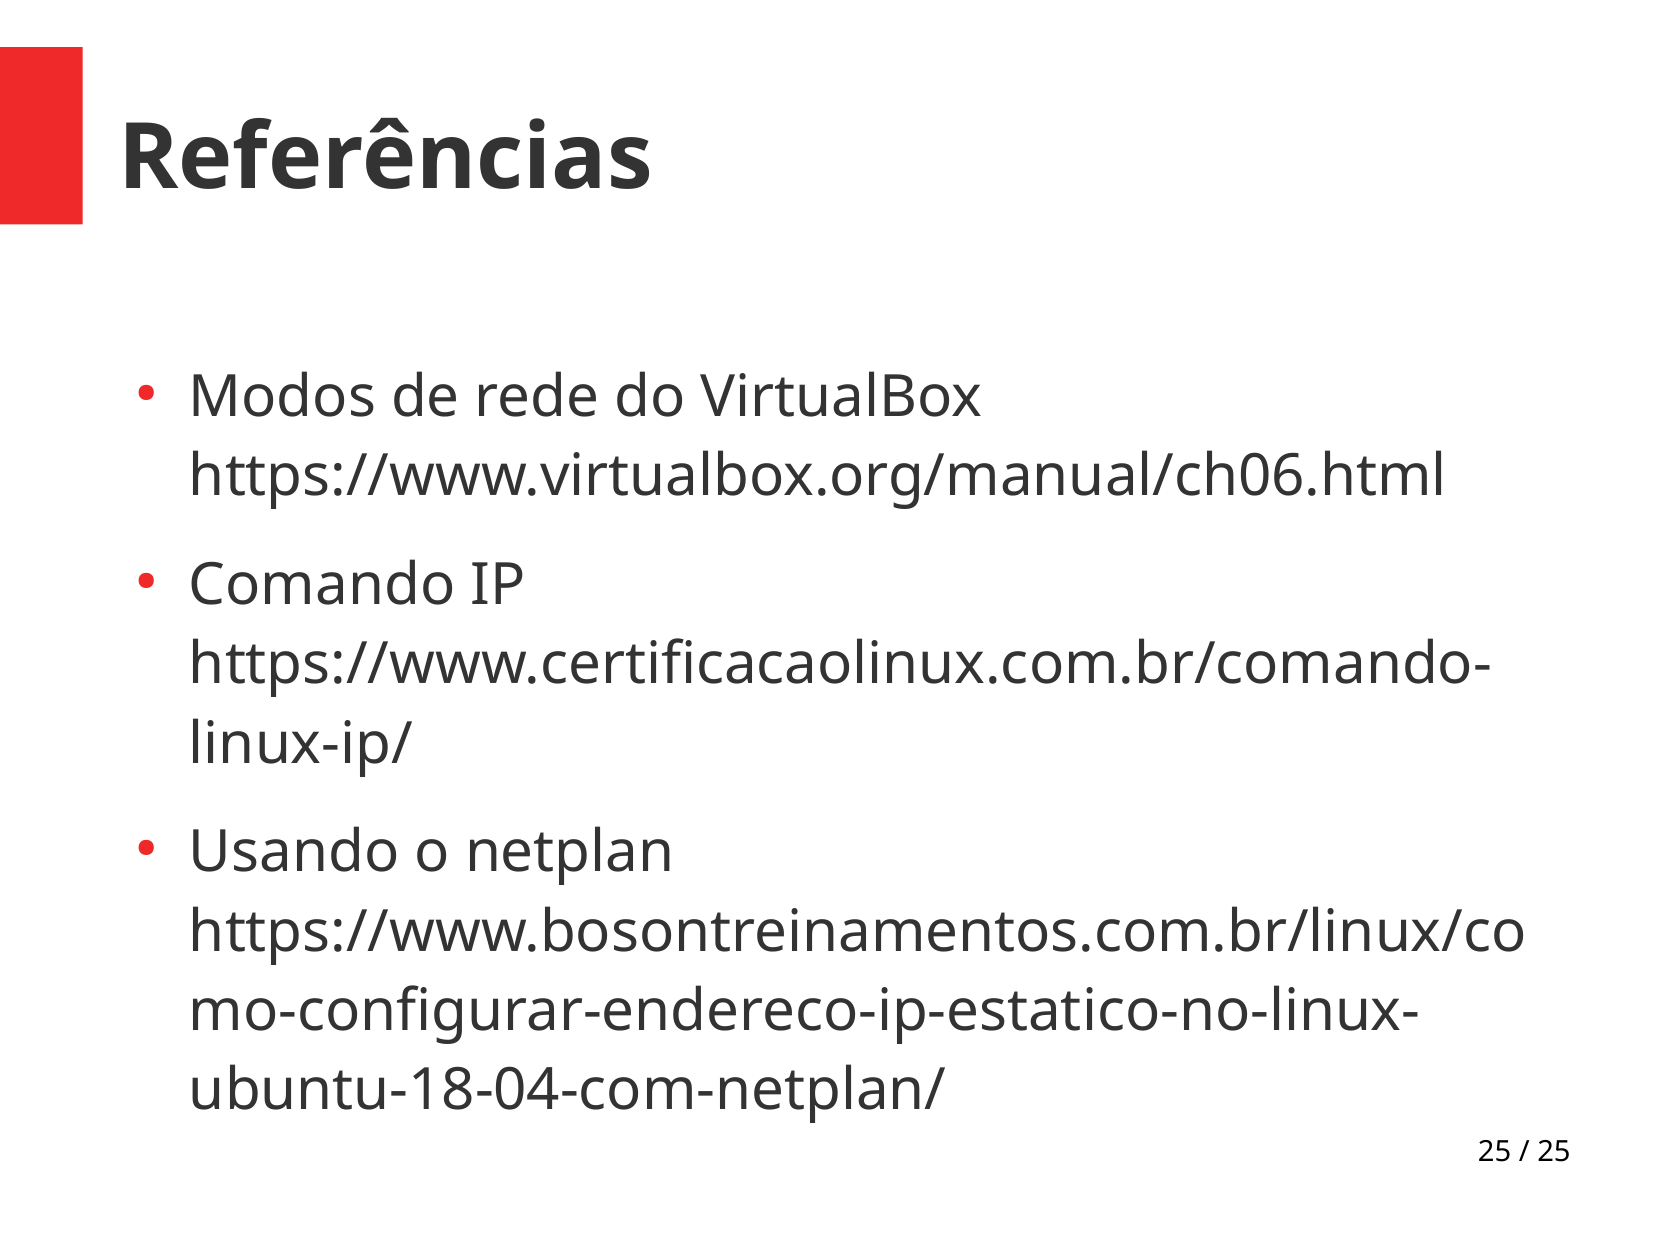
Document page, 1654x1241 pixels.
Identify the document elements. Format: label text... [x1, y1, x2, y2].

list Modos de rede do VirtualBox https://www.virtualbox.org/manual/ch06.html Comando IP https://www.certificacaolinux.com.br/comando-linux-ip/ Usando o netplan https://www.bosontreinamentos.com.br/linux/como-configurar-endereco-ip-estatico-no-linux-ubuntu-18-04-com-netplan/ [118, 354, 1536, 1074]
title Referências [118, 45, 1571, 260]
